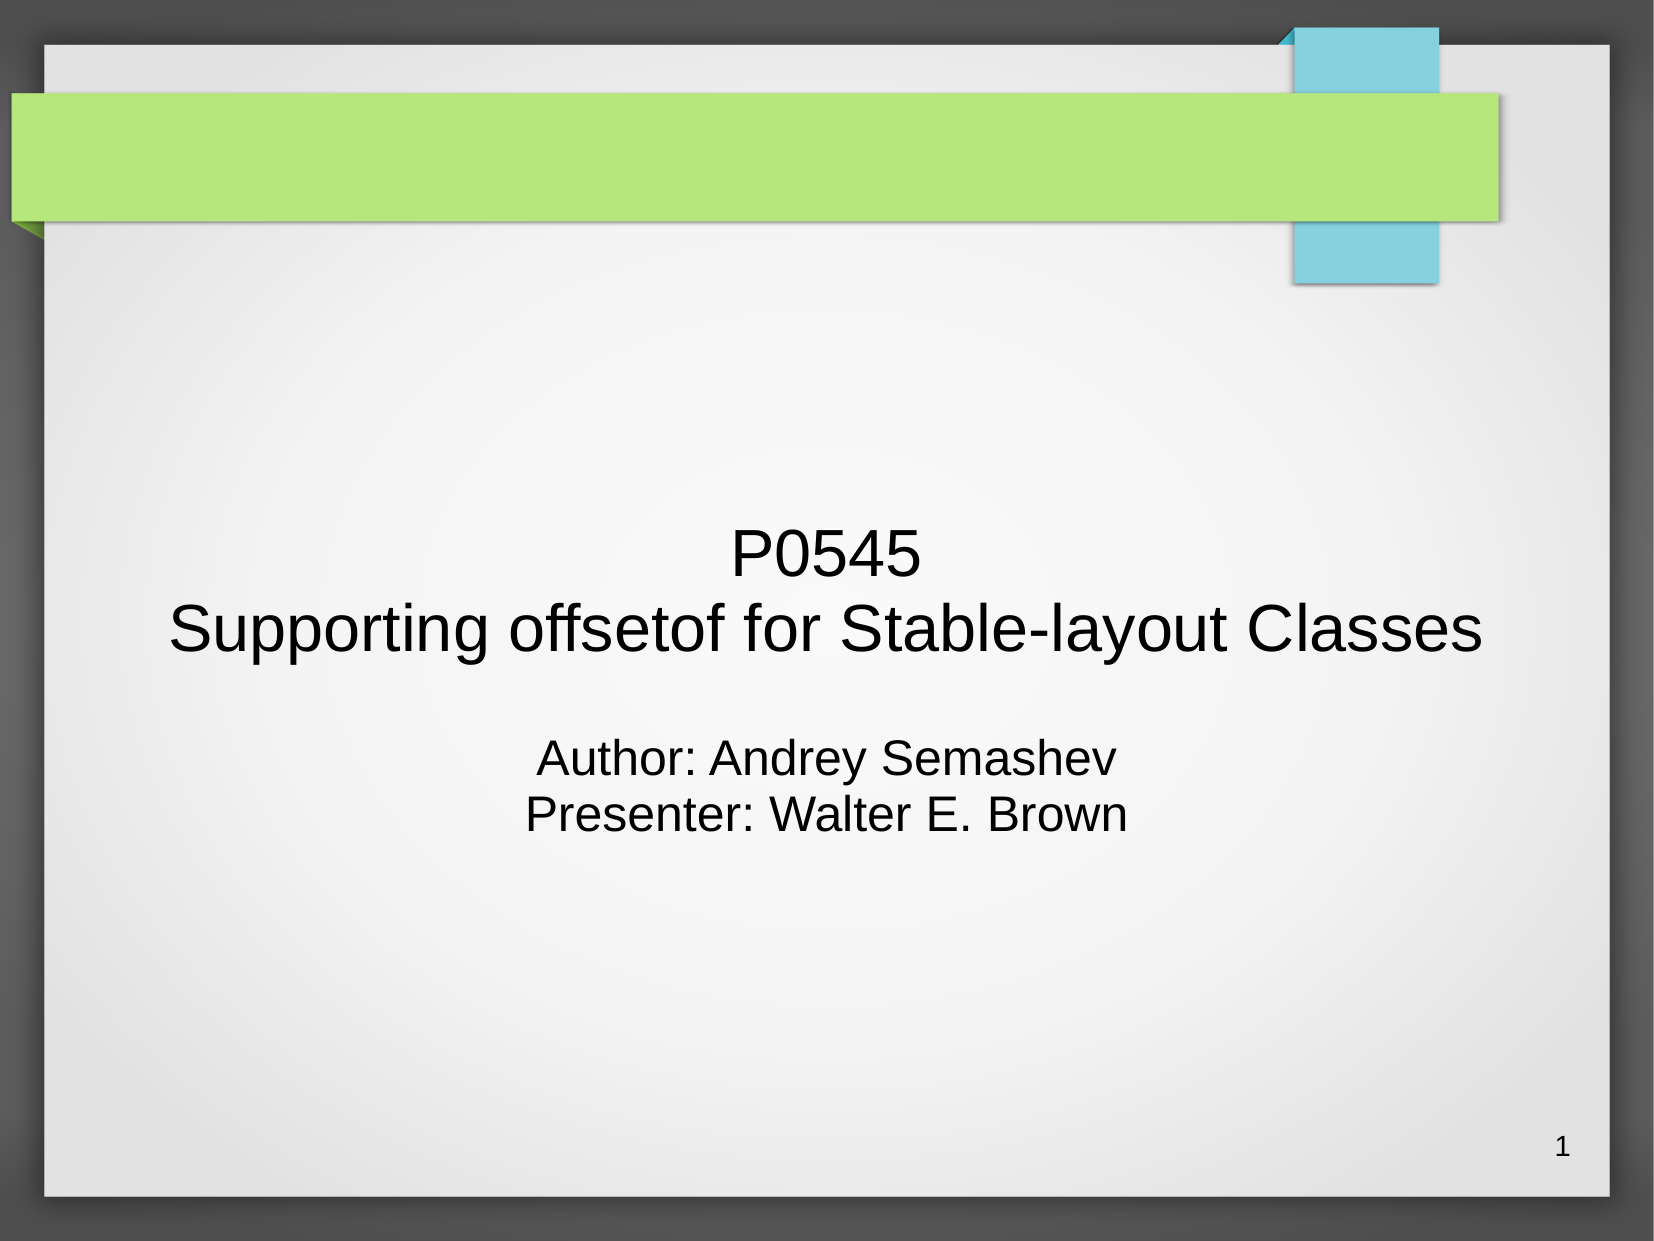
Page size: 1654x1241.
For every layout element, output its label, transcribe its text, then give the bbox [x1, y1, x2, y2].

picture [0, 0, 1654, 1241]
text_box P0545 Supporting offsetof for Stable-layout Classes Author: Andrey Semashev Presenter: Walter E. Brown [129, 307, 1524, 1052]
